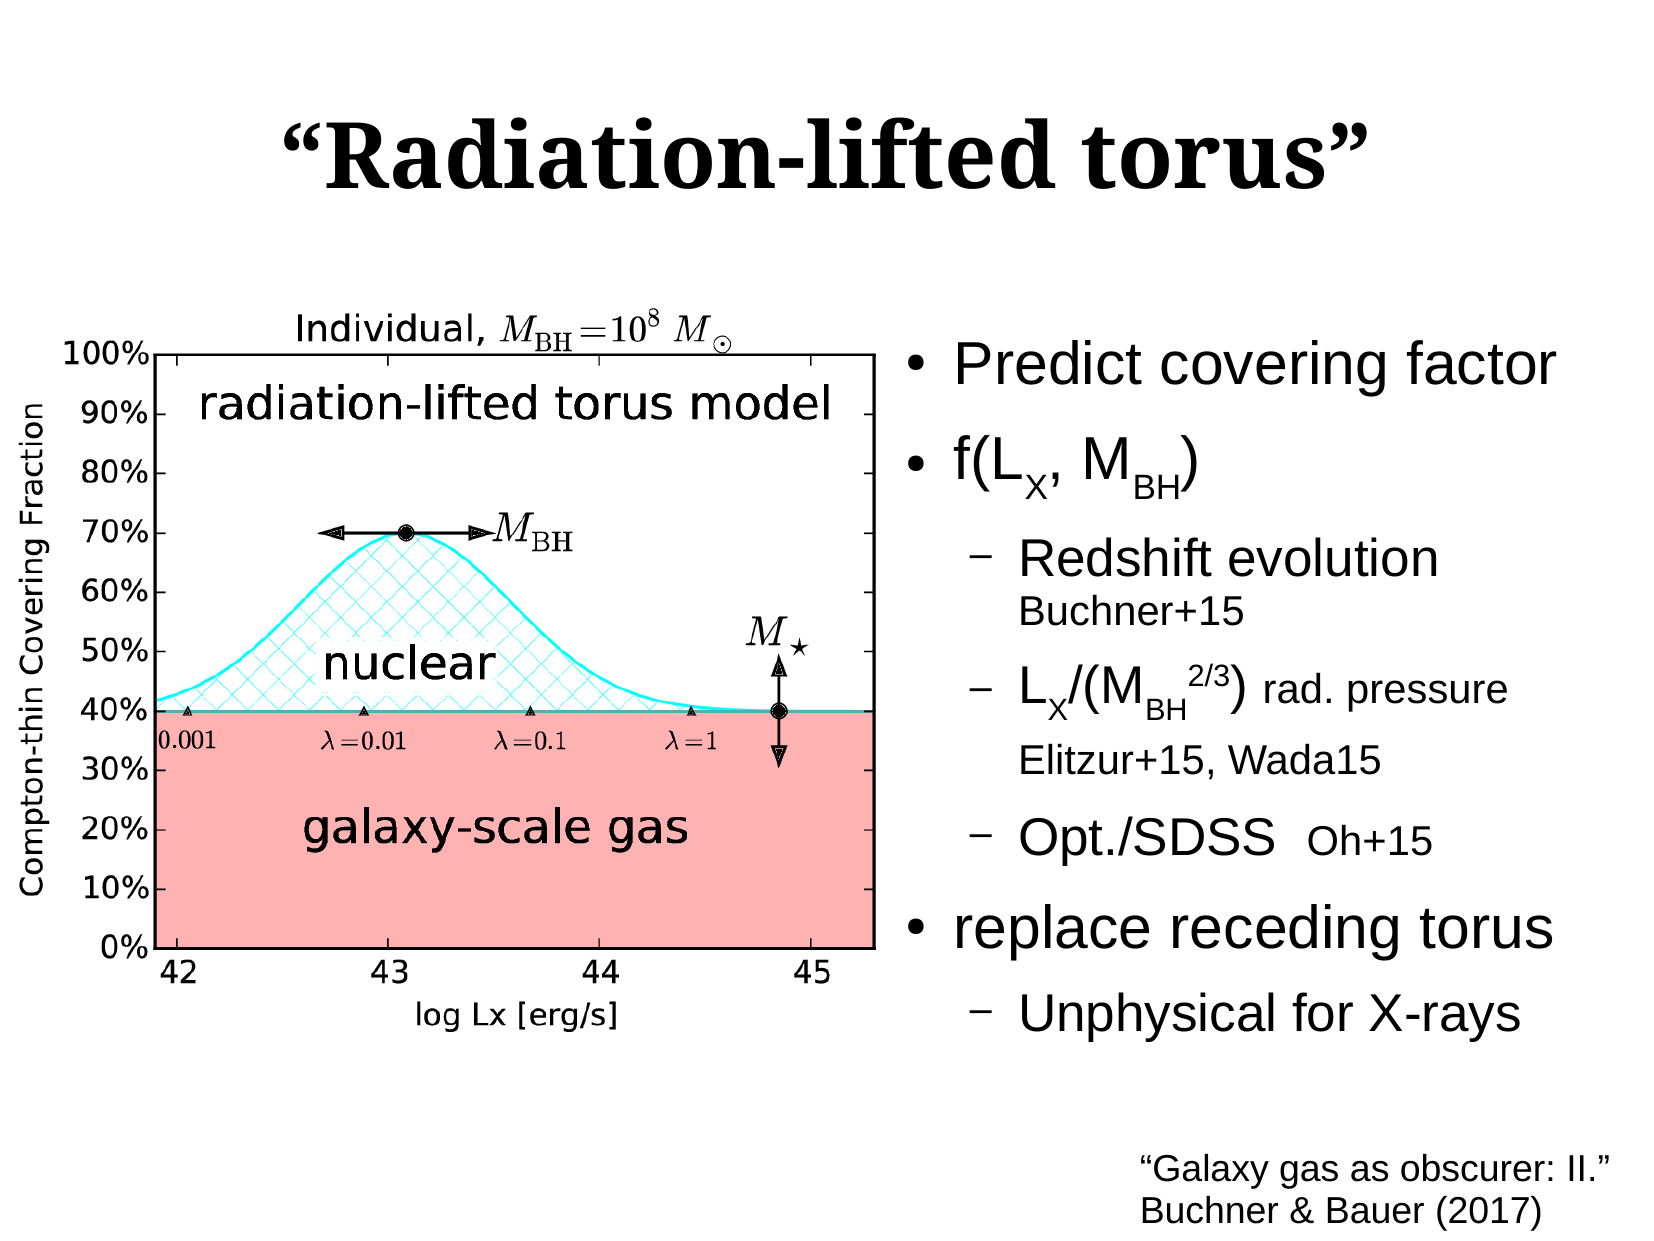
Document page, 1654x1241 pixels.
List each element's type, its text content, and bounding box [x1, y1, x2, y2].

list Predict covering factor f(LX, MBH) Redshift evolution Buchner+15 LX/(MBH2/3) rad. pressure Elitzur+15, Wada15 Opt./SDSS Oh+15 replace receding torus Unphysical for X-rays [892, 330, 1636, 1050]
text_box “Galaxy gas as obscurer: II.” Buchner & Bauer (2017) [1125, 1140, 1646, 1241]
title “Radiation-lifted torus” [82, 49, 1571, 257]
picture [0, 289, 892, 1051]
